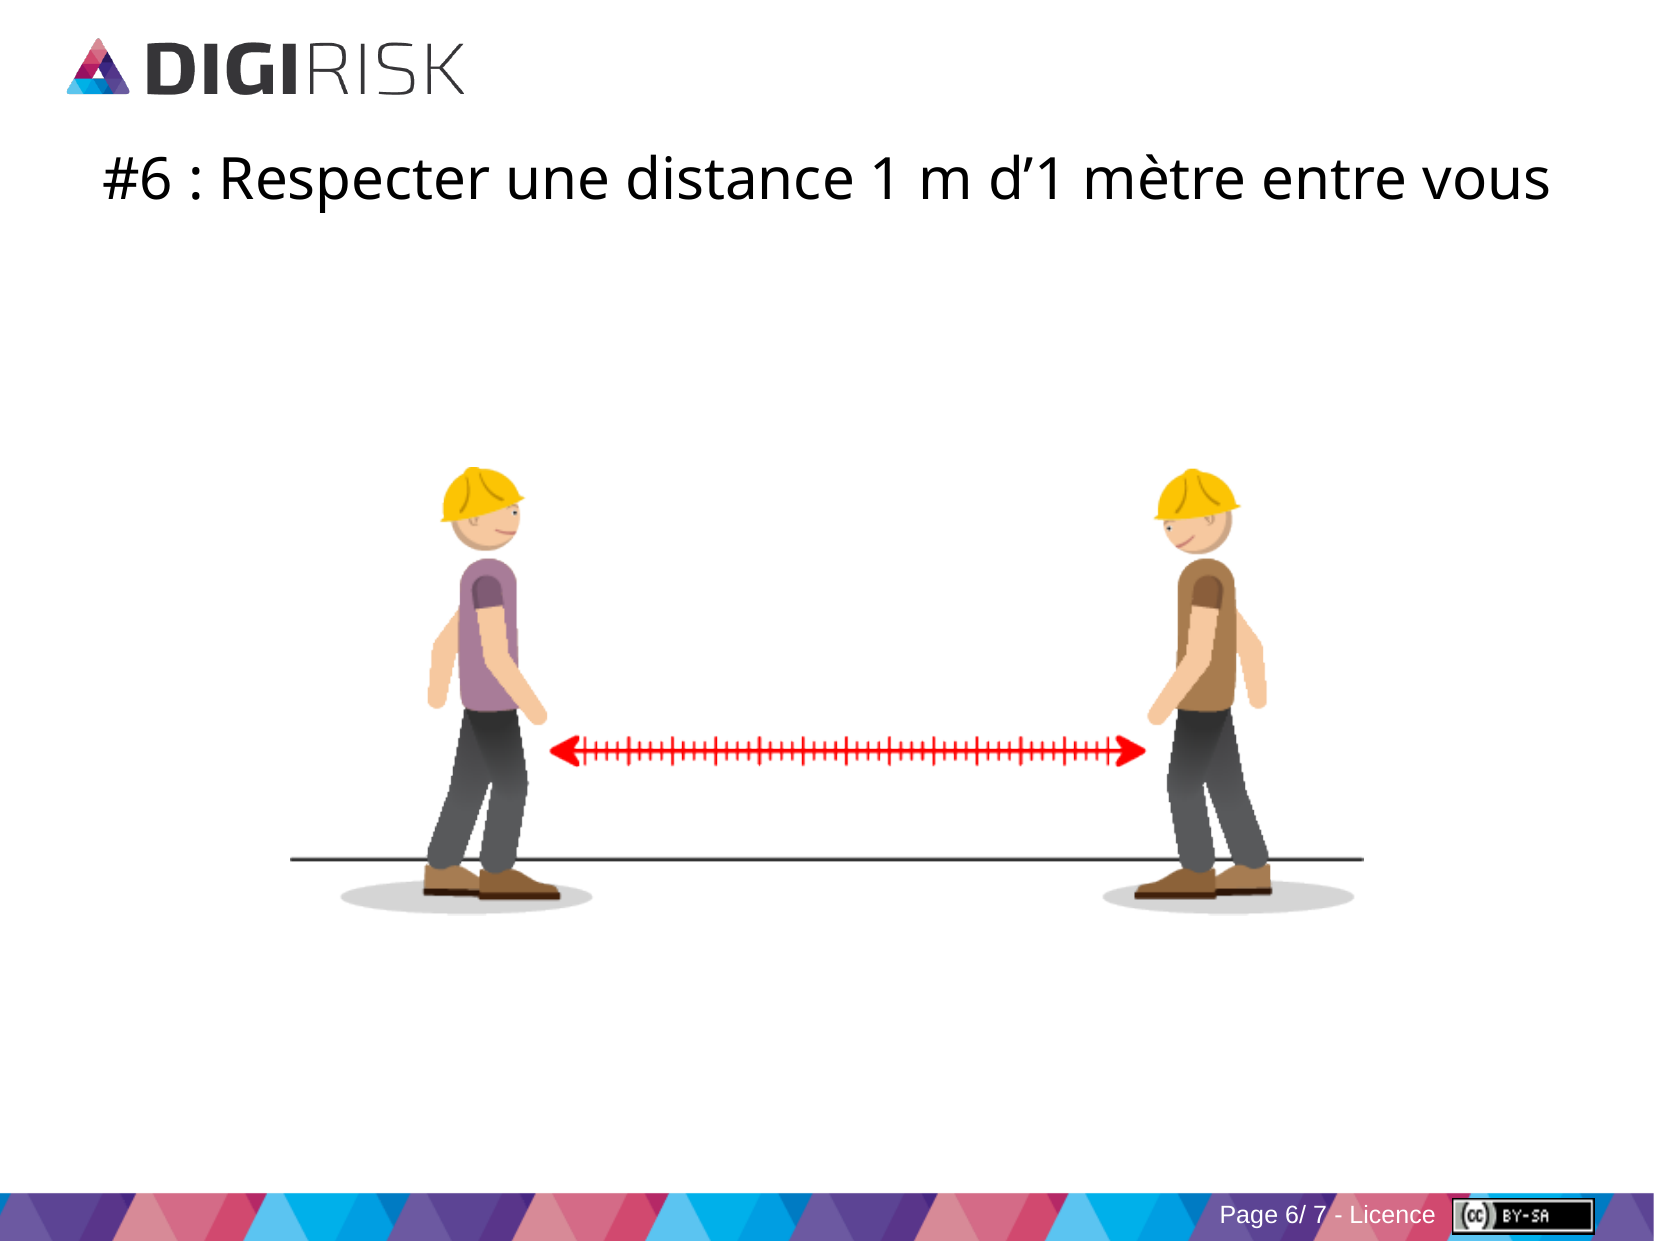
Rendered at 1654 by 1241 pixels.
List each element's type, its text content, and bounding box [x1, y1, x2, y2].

title #6 : Respecter une distance 1 m d’1 mètre entre vous [64, 136, 1589, 218]
picture [0, 1175, 1654, 1241]
picture [64, 35, 464, 95]
picture [290, 467, 1364, 916]
